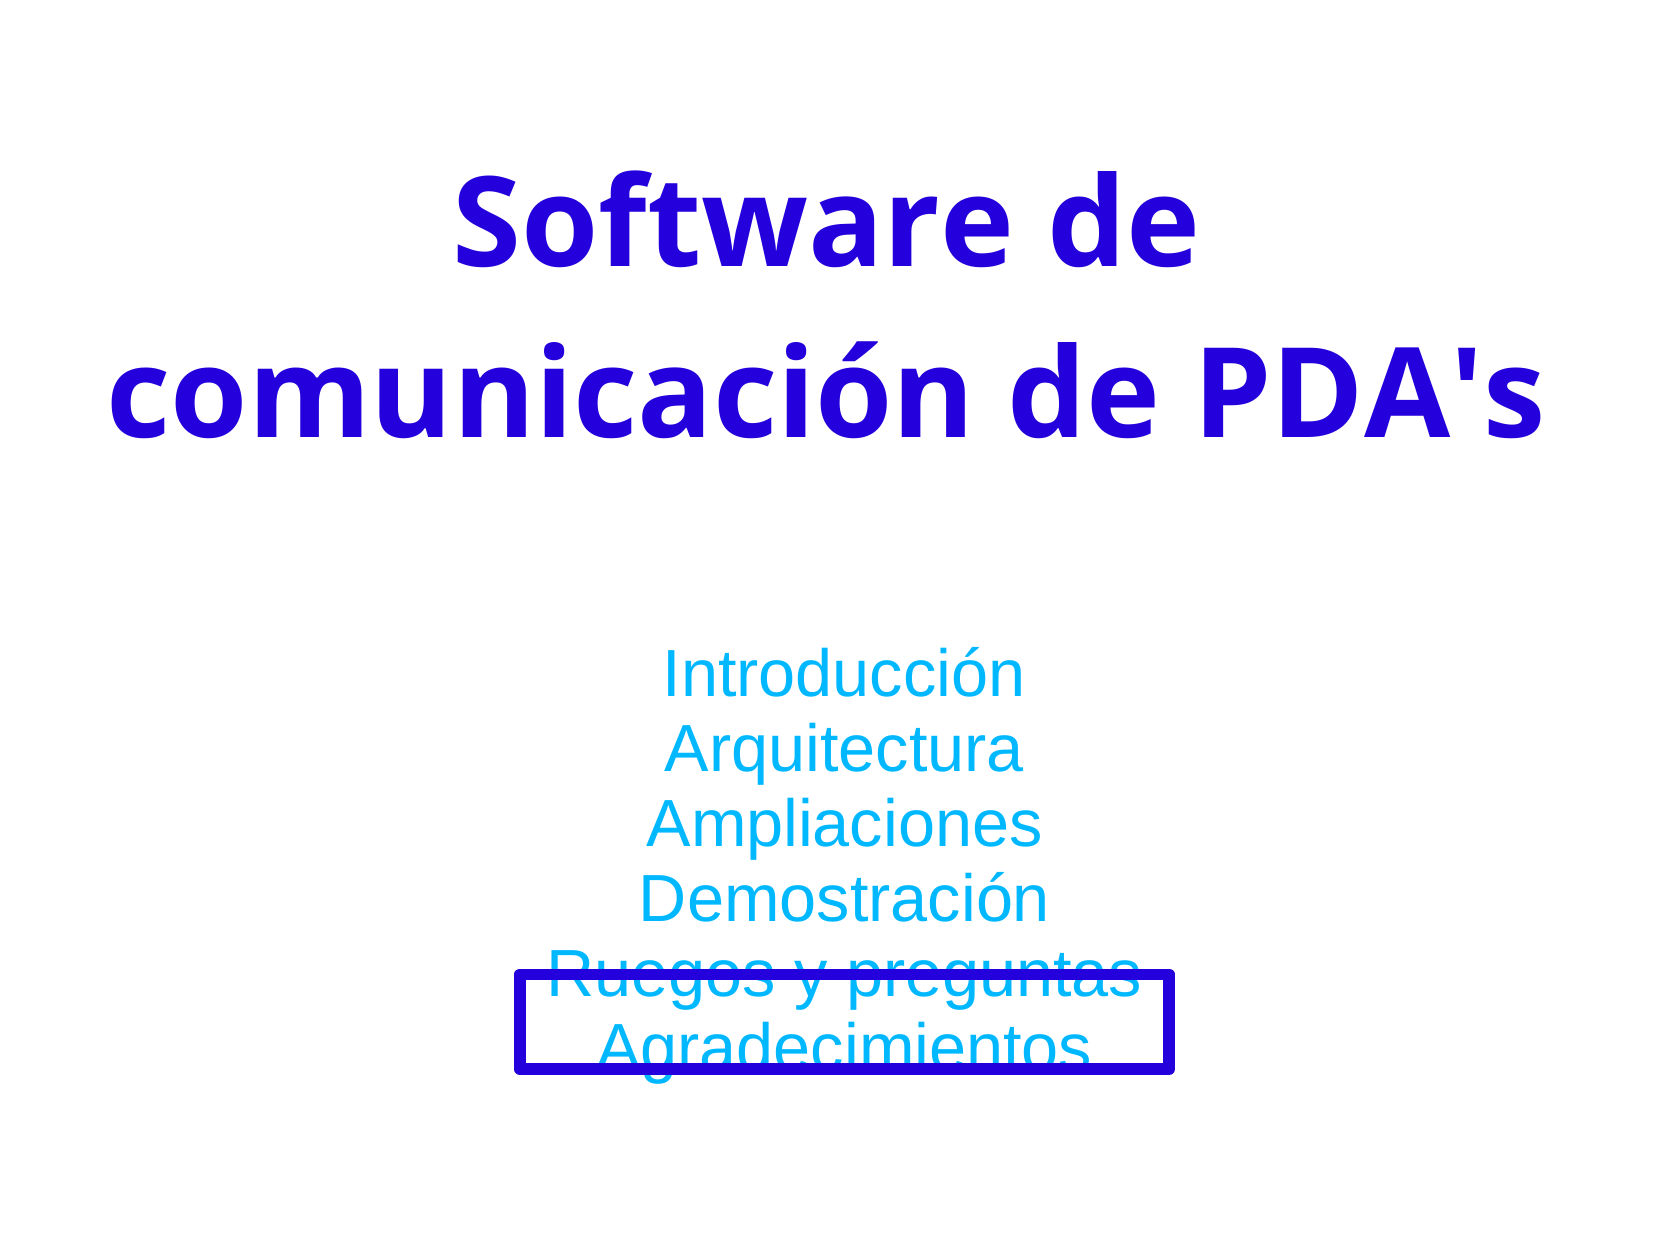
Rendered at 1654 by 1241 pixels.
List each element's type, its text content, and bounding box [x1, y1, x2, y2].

title Software de comunicación de PDA's [82, 150, 1571, 457]
subtitle Introducción Arquitectura Ampliaciones Demostración Ruegos y preguntas Agradecimientos [82, 562, 1571, 1159]
